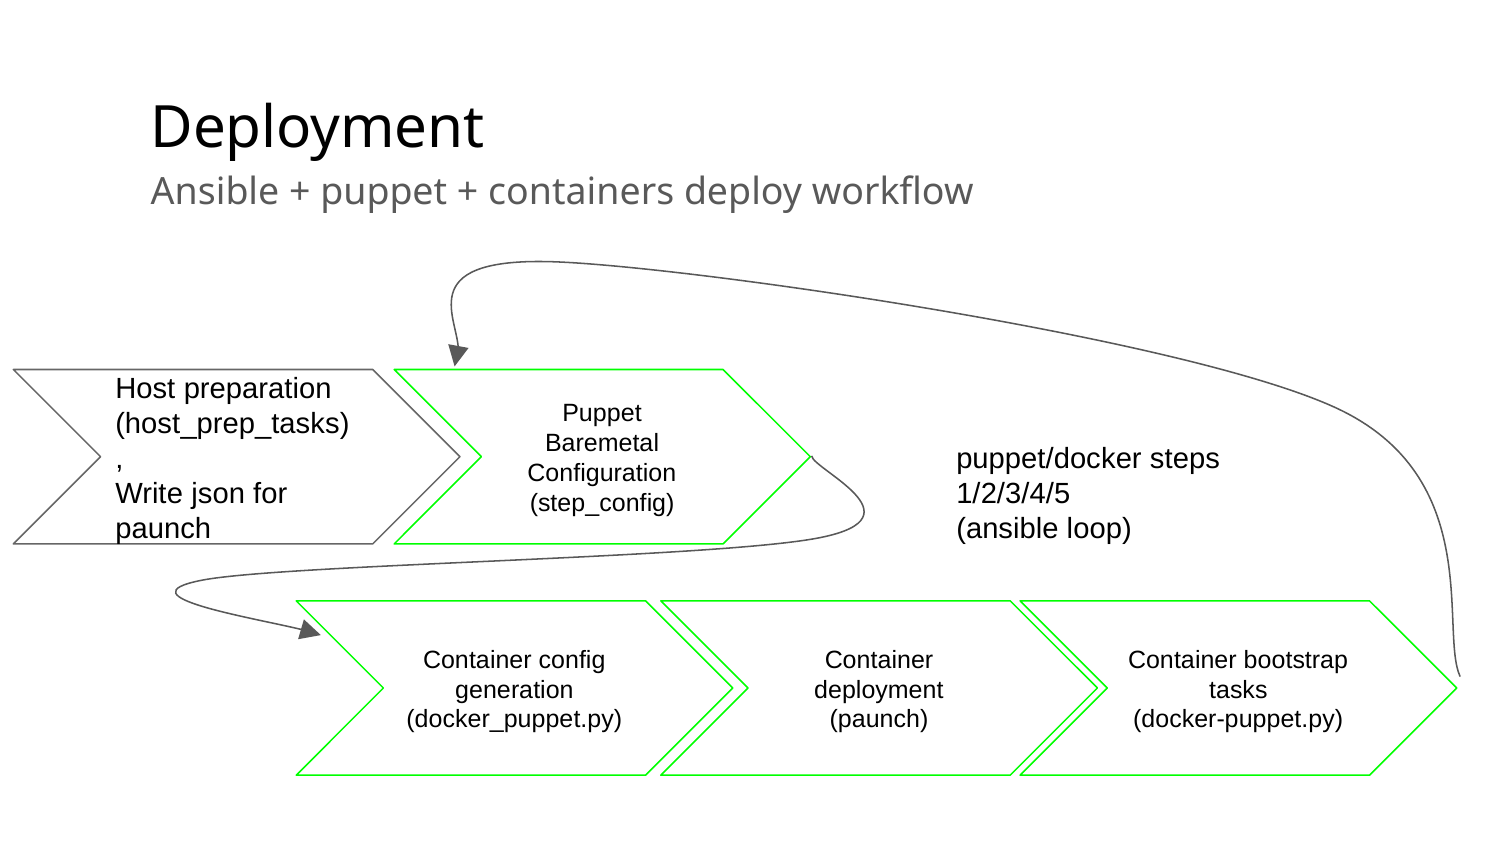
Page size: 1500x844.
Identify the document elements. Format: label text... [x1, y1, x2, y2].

text_box Puppet Baremetal Configuration (step_config) [394, 369, 810, 543]
subtitle Ansible + puppet + containers deploy workflow [135, 152, 1365, 261]
text_box Container config generation (docker_puppet.py) [296, 600, 733, 776]
text_box Host preparation (host_prep_tasks), Write json for paunch [13, 369, 460, 544]
text_box Container bootstrap tasks (docker-puppet.py) [1020, 600, 1457, 776]
title Deployment [135, 0, 1365, 152]
text_box Container deployment (paunch) [660, 600, 1098, 776]
text_box puppet/docker steps 1/2/3/4/5 (ansible loop) [941, 424, 1346, 514]
